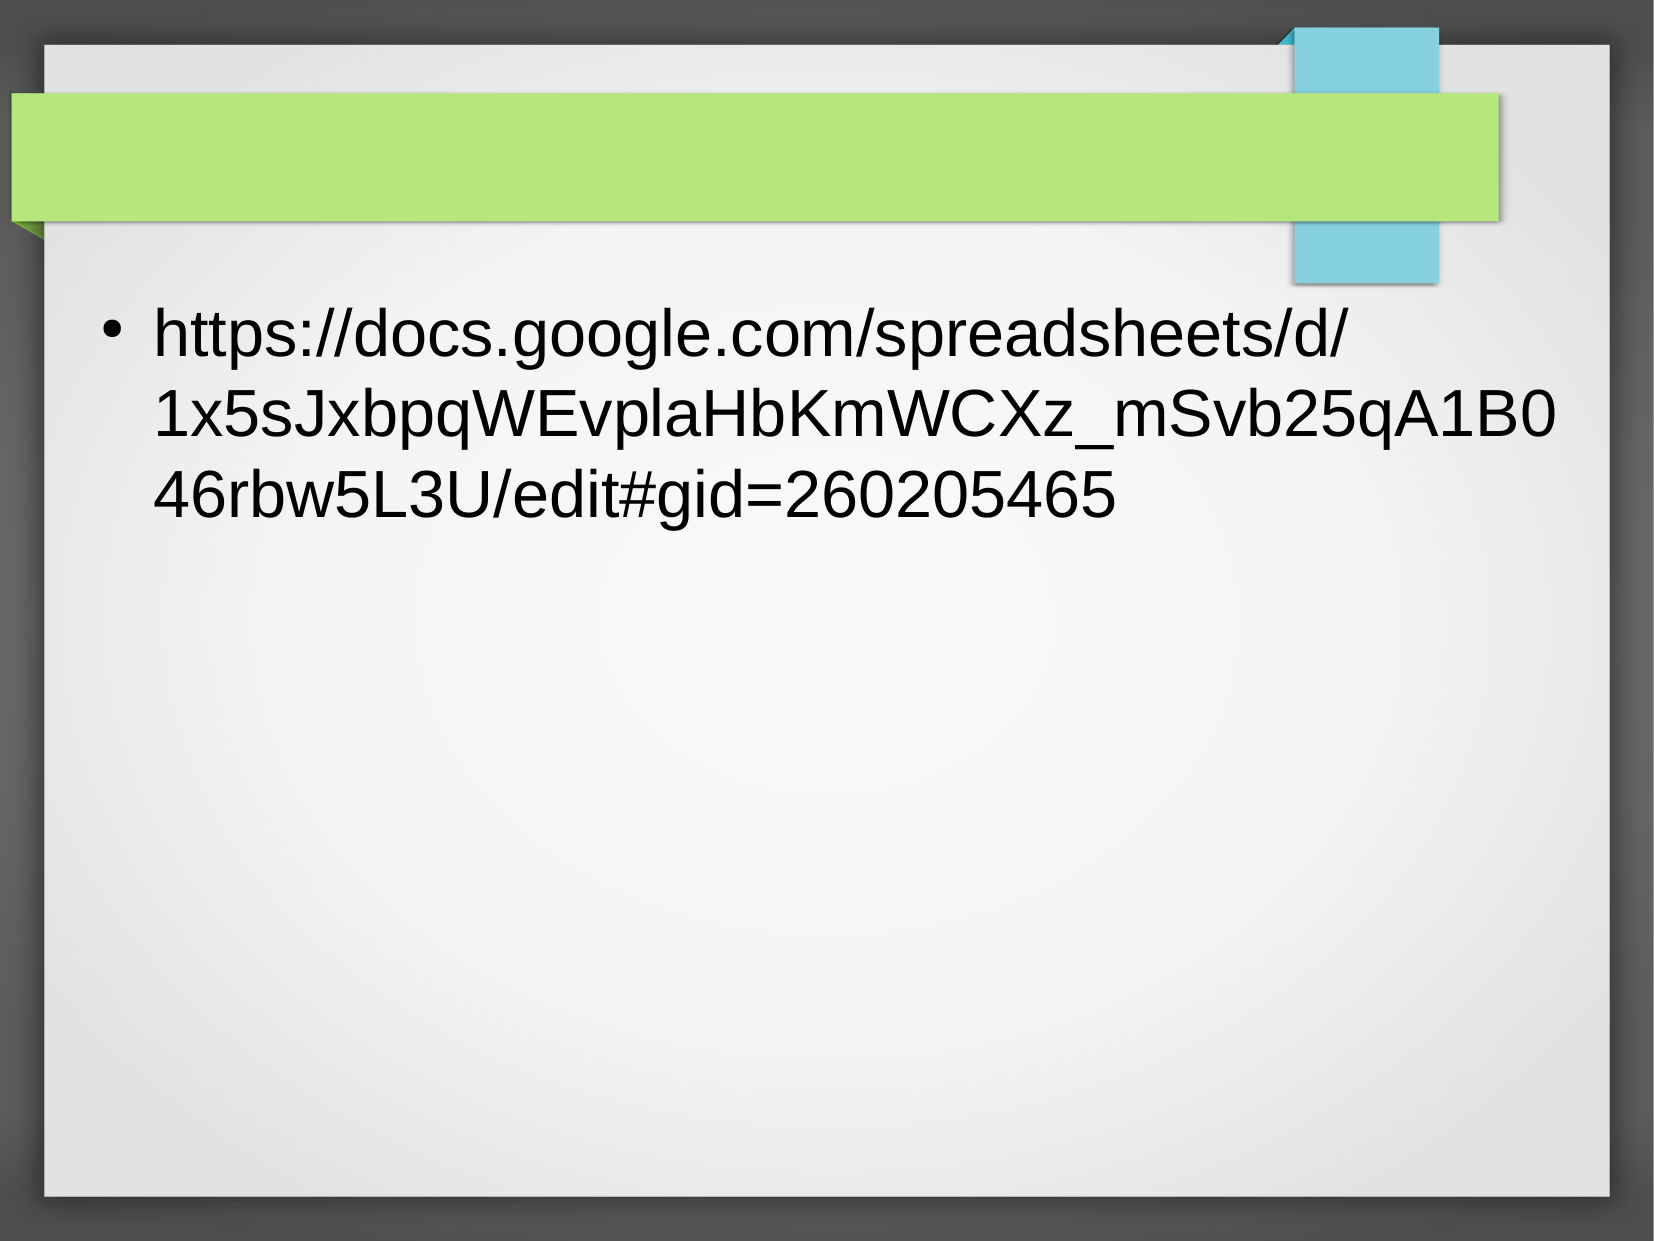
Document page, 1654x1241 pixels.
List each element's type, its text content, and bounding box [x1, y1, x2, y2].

list https://docs.google.com/spreadsheets/d/1x5sJxbpqWEvplaHbKmWCXz_mSvb25qA1B046rbw5L3U/edit#gid=260205465 [82, 290, 1571, 1010]
picture [0, 0, 1654, 1241]
